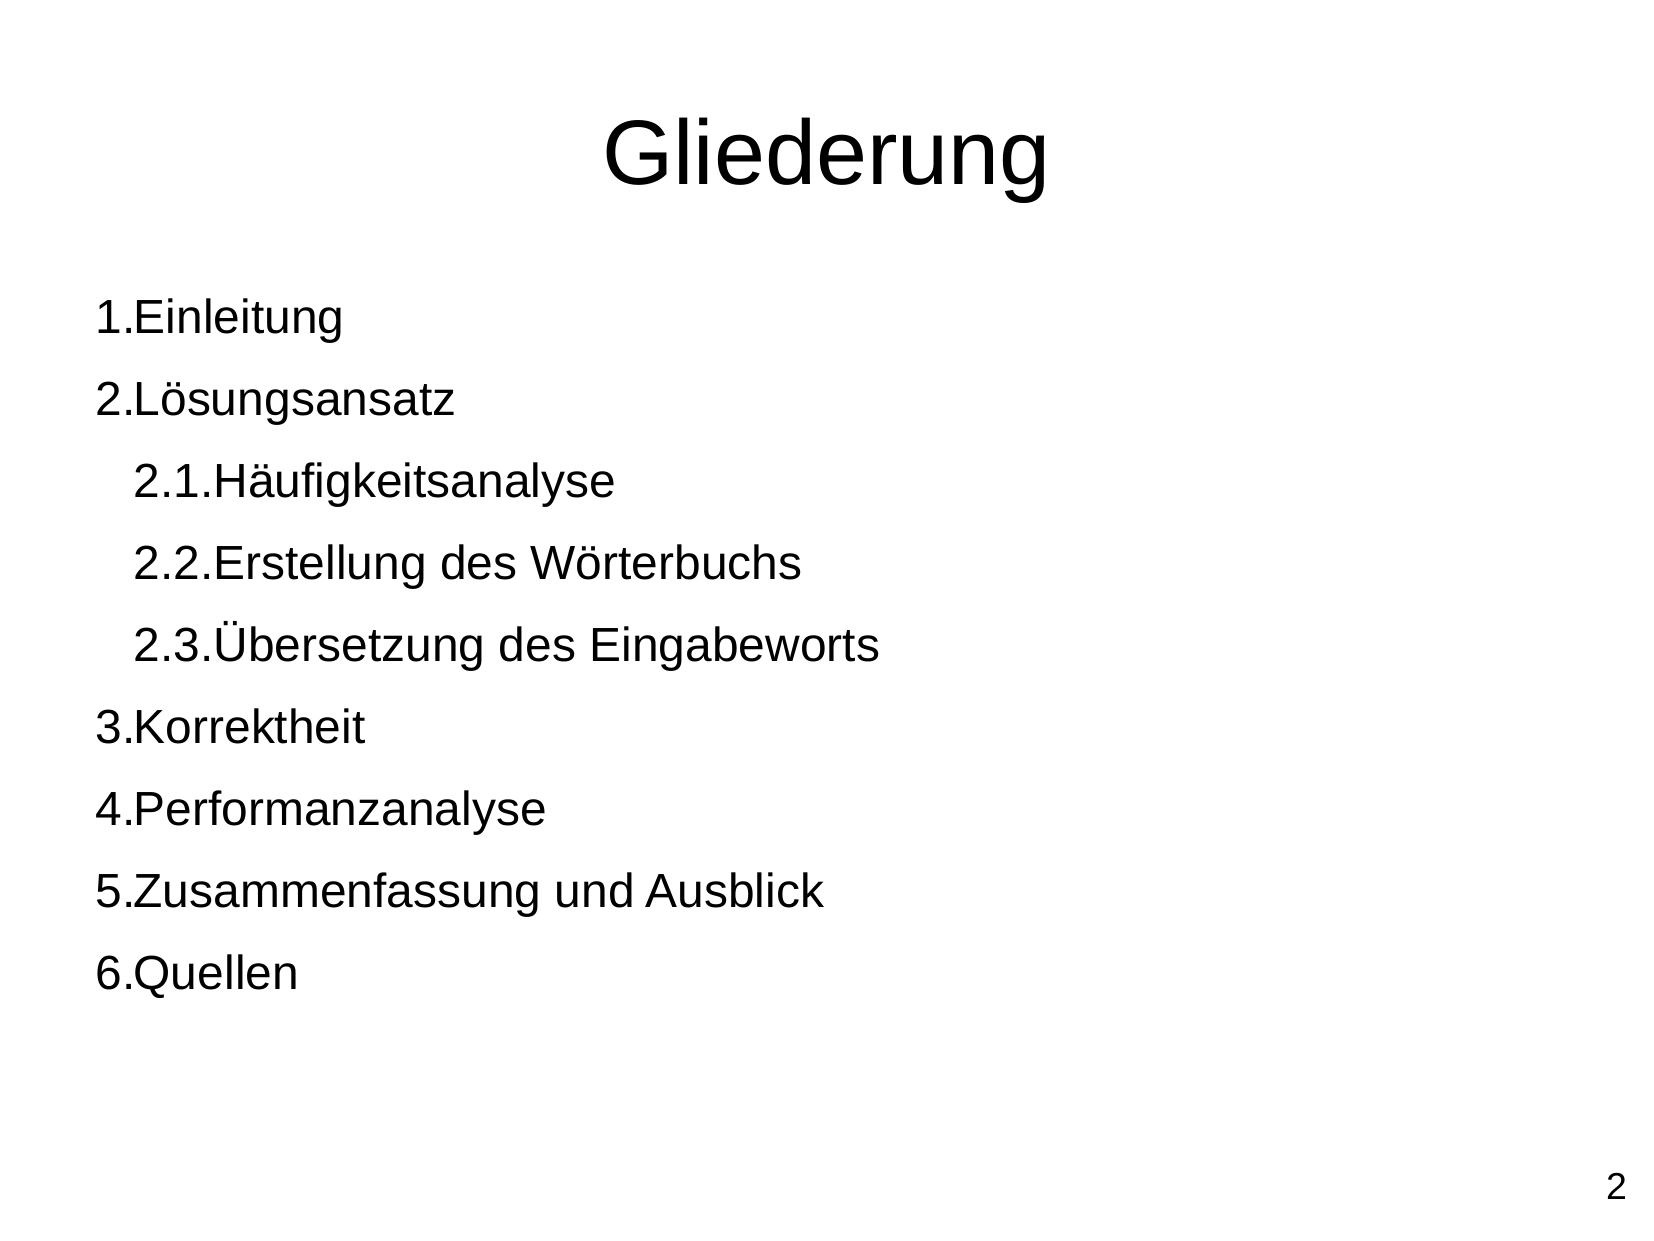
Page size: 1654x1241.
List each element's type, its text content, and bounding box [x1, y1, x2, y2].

title Gliederung [82, 49, 1571, 257]
text_box <number> [1259, 1158, 1642, 1229]
list Einleitung Lösungsansatz 2.1.Häufigkeitsanalyse 2.2.Erstellung des Wörterbuchs 2.3.Übersetzung des Eingabeworts Korrektheit Performanzanalyse Zusammenfassung und Ausblick Quellen [82, 290, 1571, 1010]
